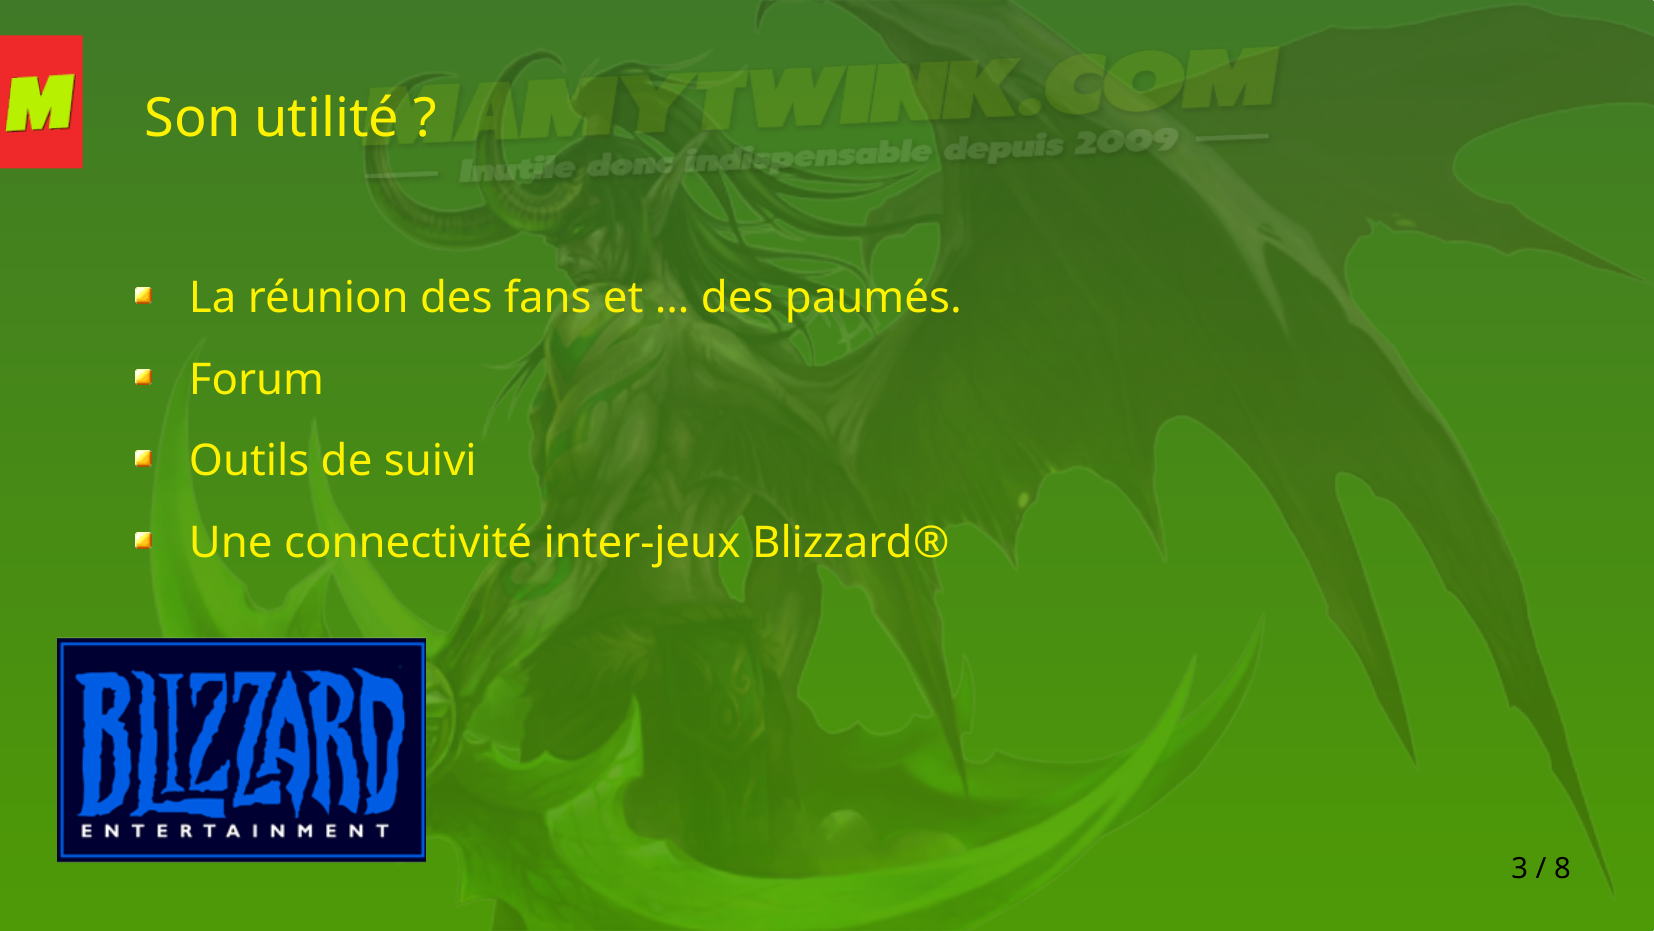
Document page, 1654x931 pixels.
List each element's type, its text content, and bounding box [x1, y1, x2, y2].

picture [1, 0, 1654, 931]
text_box Son utilité ? [129, 70, 612, 163]
list La réunion des fans et … des paumés. Forum Outils de suivi Une connectivité inter-jeux Blizzard® [118, 265, 1536, 806]
